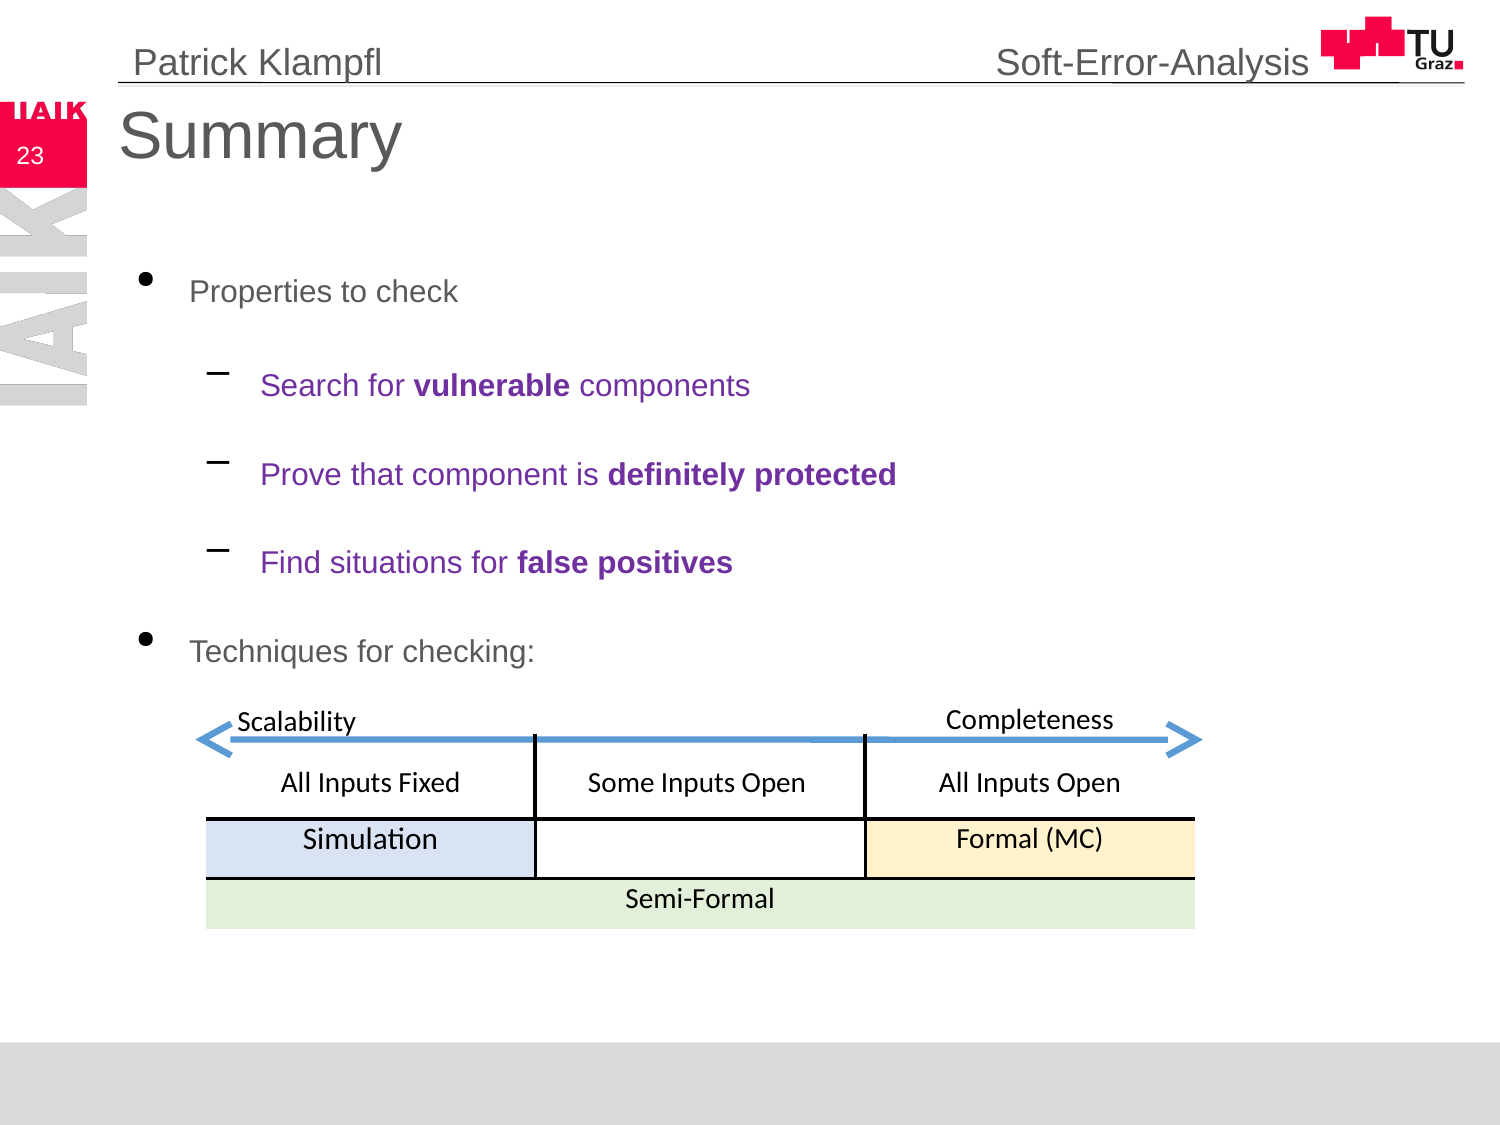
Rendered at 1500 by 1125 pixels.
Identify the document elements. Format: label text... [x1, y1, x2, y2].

table_cell Simulation [206, 821, 534, 877]
picture [0, 1, 87, 406]
picture [1318, 12, 1466, 73]
slide_number <number> [1, 124, 84, 185]
text_box Completeness [931, 693, 1180, 734]
table_header All Inputs Fixed [206, 734, 533, 817]
table_cell [537, 821, 864, 877]
table_header Some Inputs Open [537, 734, 863, 817]
title Summary [118, 91, 1469, 189]
table_cell Formal (MC) [867, 821, 1195, 877]
list Properties to check Search for vulnerable components Prove that component is definitely protected Find situations for false positives Techniques for checking: [118, 248, 1469, 1038]
text_box Scalability [222, 694, 425, 745]
table_header All Inputs Open [867, 734, 1195, 817]
table_cell Semi-Formal [206, 880, 1195, 929]
